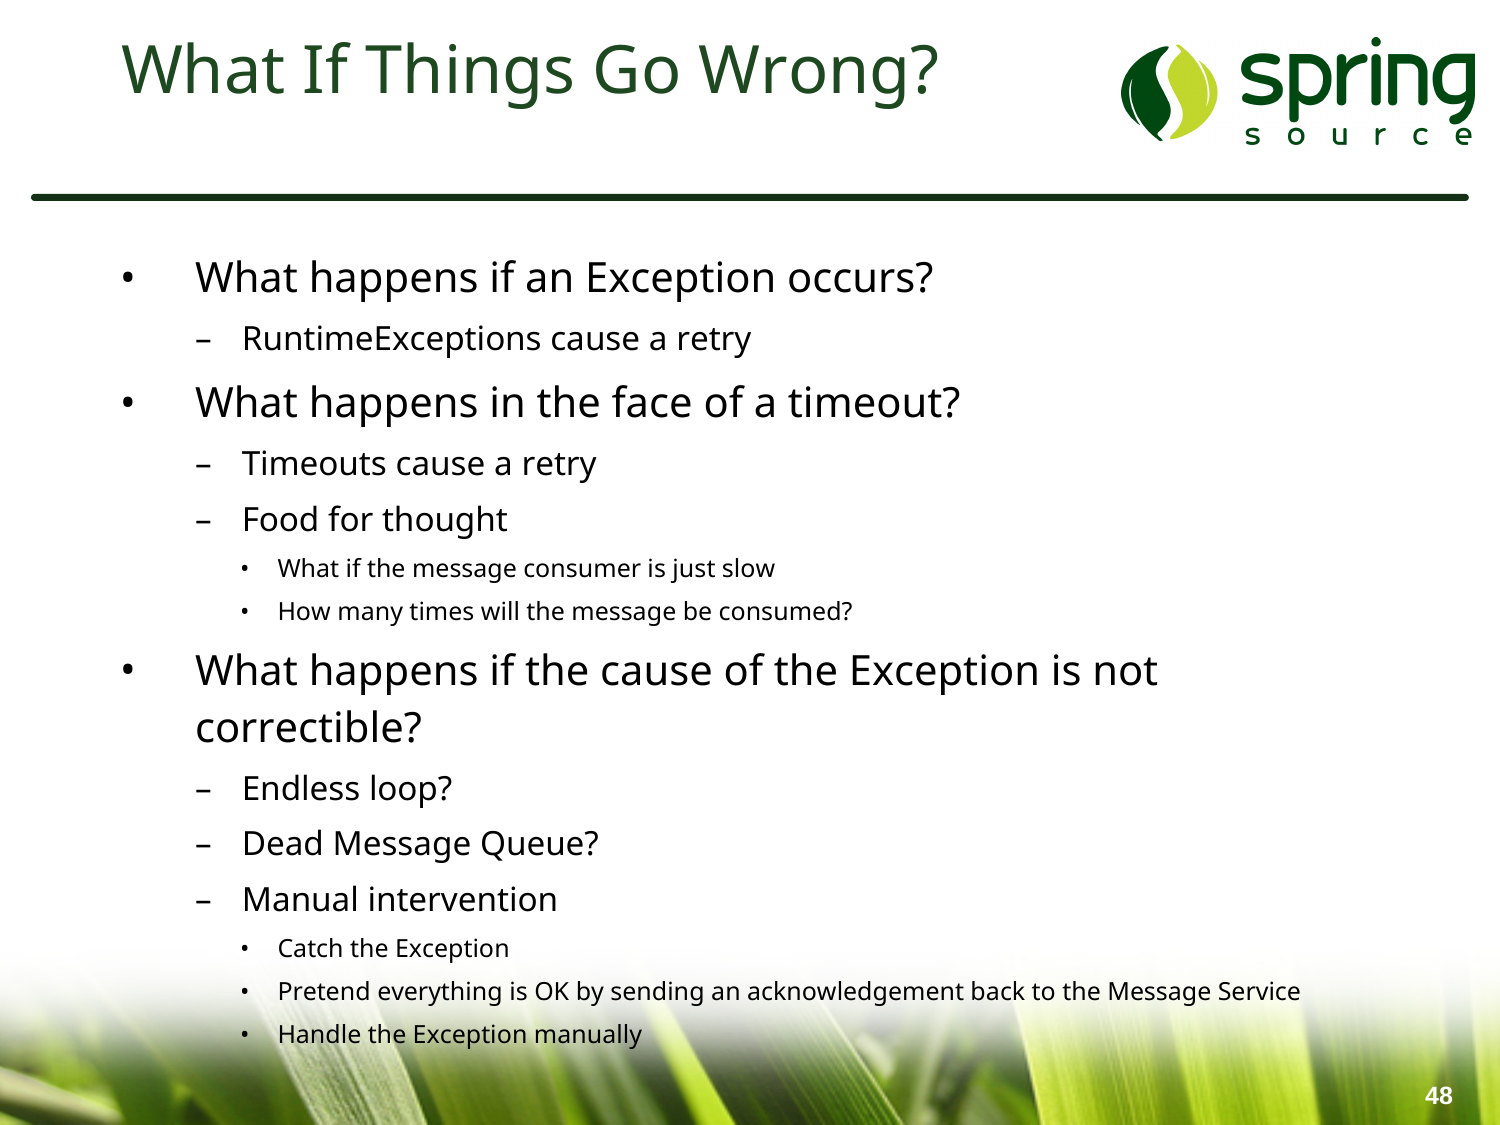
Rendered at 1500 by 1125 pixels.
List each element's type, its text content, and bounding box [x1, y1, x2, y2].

picture [359, 988, 366, 998]
picture [579, 988, 587, 998]
picture [861, 988, 868, 998]
picture [1258, 987, 1265, 997]
picture [655, 988, 662, 998]
picture [819, 987, 824, 997]
picture [594, 987, 601, 998]
title What If Things Go Wrong? [106, 15, 1139, 178]
picture [1139, 37, 1475, 145]
picture [827, 987, 833, 997]
picture [1115, 987, 1122, 996]
picture [805, 988, 812, 998]
list What happens if an Exception occurs? RuntimeExceptions cause a retry What happens in the face of a timeout? Timeouts cause a retry Food for thought What if the message consumer is just slow How many times will the message be consumed? What happens if the cause of the Exception is not correctible? Endless loop? Dead Message Queue? Manual intervention Catch the Exception Pretend everything is OK by sending an acknowledgement back to the Message Service Handle the Exception manually [105, 240, 1396, 987]
picture [974, 988, 982, 998]
picture [693, 988, 700, 998]
picture [876, 988, 883, 998]
picture [431, 987, 438, 998]
picture [538, 987, 550, 998]
picture [1185, 988, 1192, 998]
picture [394, 987, 401, 997]
picture [491, 988, 498, 998]
picture [1044, 988, 1051, 998]
picture [0, 944, 1500, 1125]
